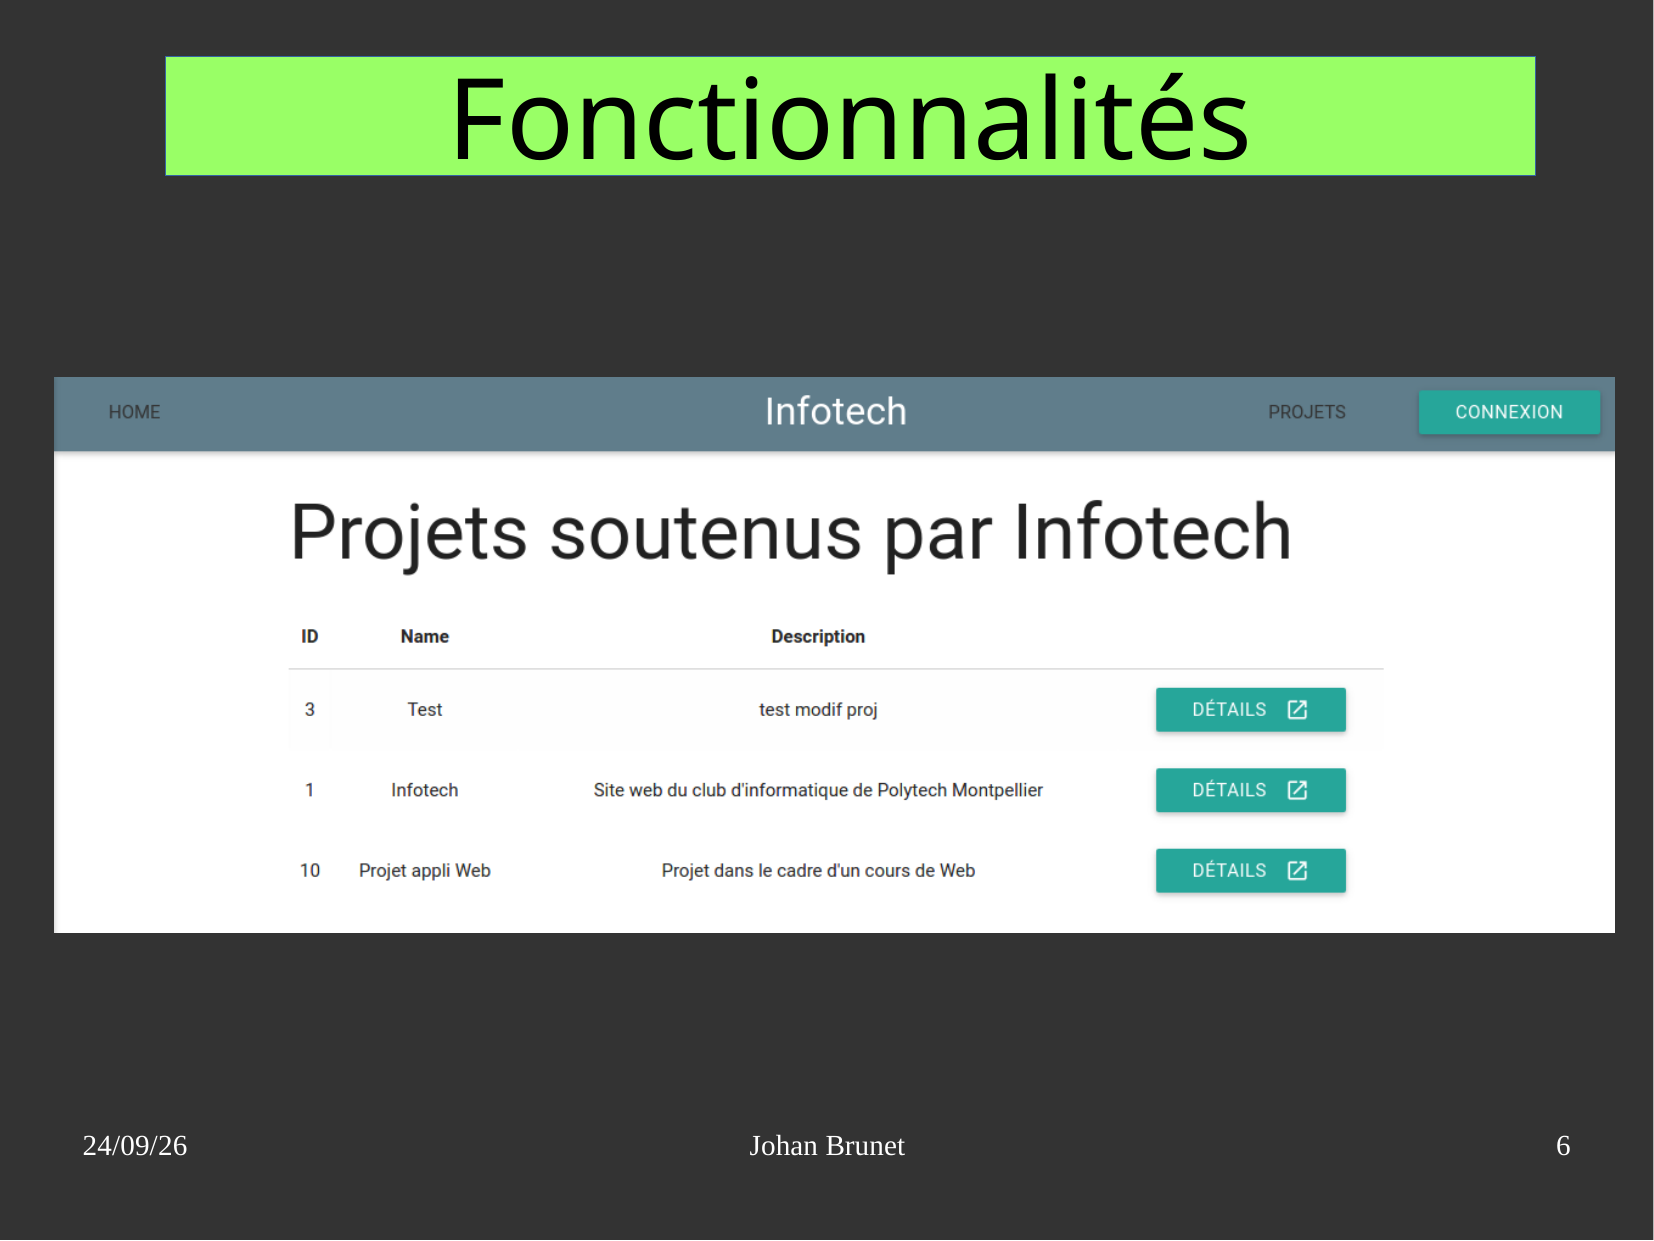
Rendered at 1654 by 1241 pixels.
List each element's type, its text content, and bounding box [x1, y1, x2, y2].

picture [54, 377, 1615, 933]
text_box Fonctionnalités [165, 56, 1536, 176]
